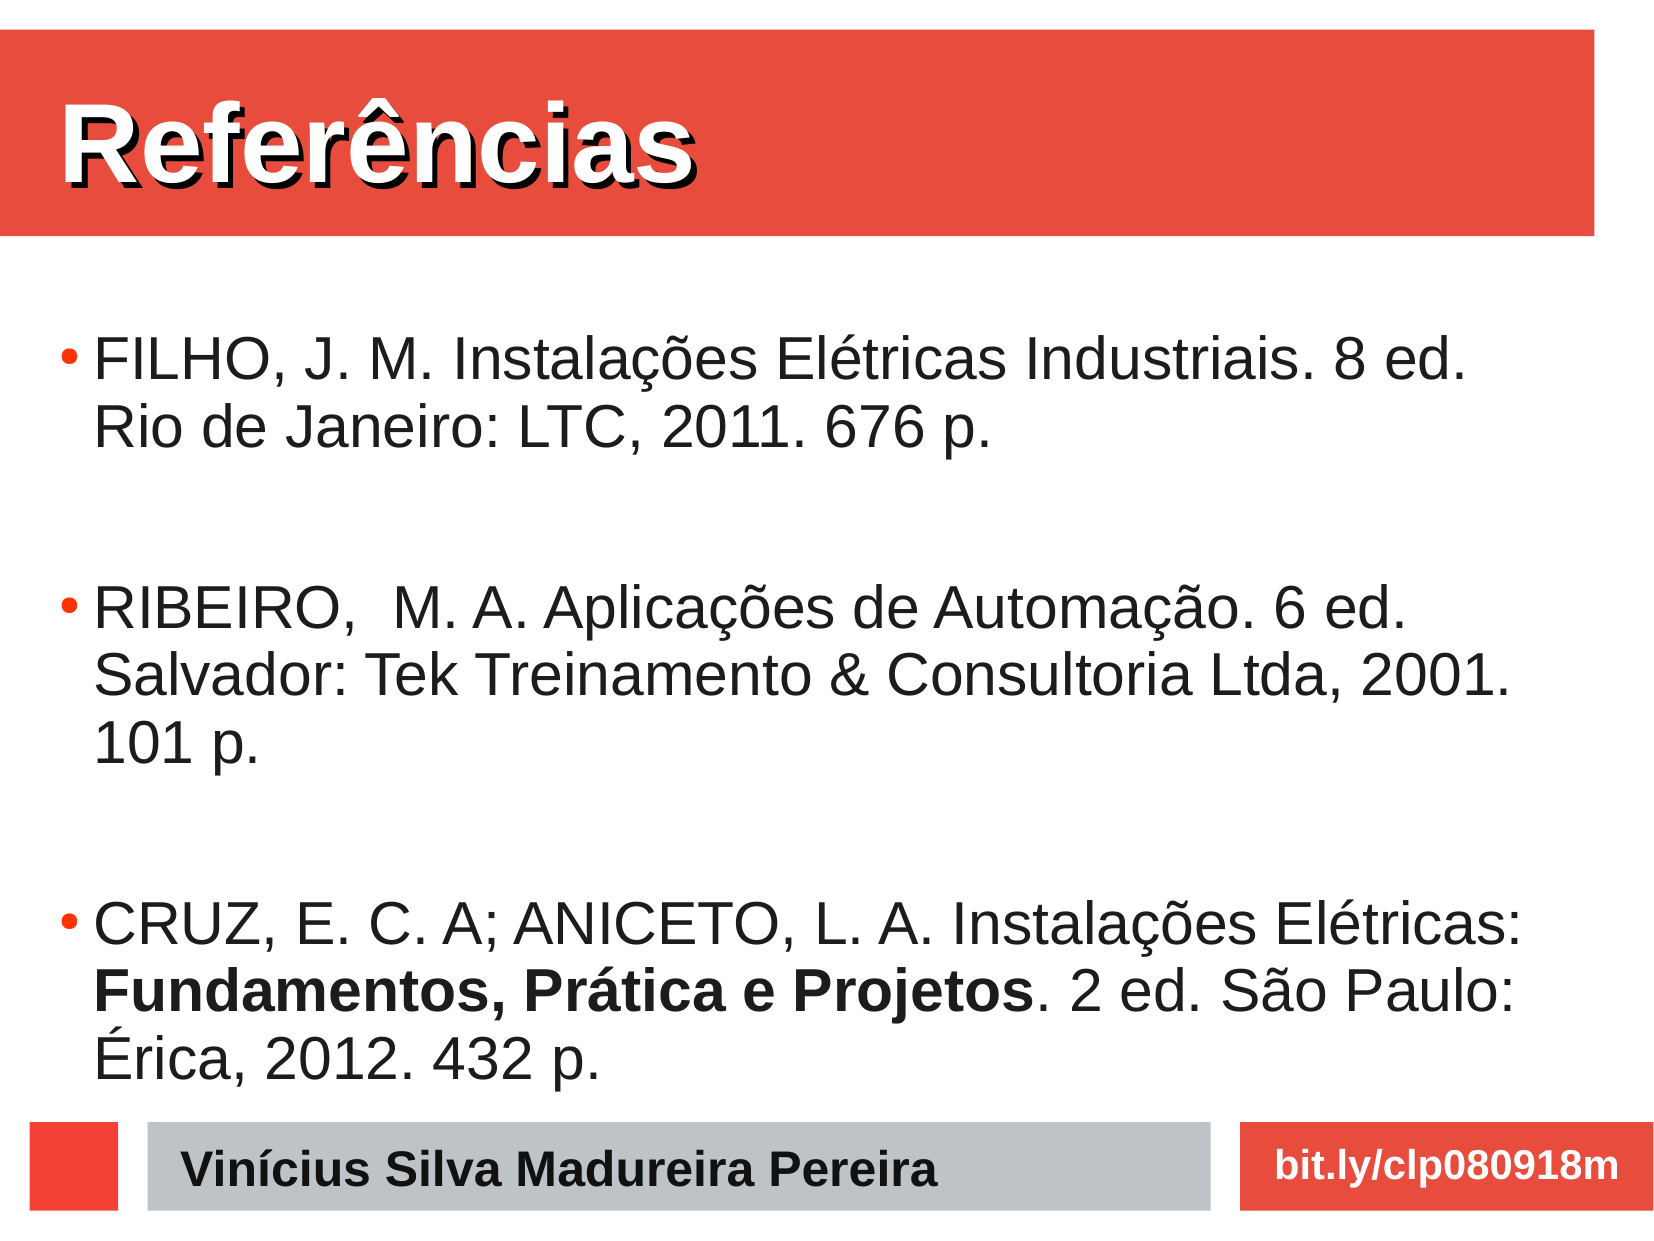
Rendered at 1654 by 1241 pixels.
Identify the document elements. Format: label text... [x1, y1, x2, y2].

title Referências [59, 59, 1595, 207]
text_box Vinícius Silva Madureira Pereira [165, 1133, 1170, 1205]
text_box bit.ly/clp080918m [1228, 1133, 1654, 1205]
list FILHO, J. M. Instalações Elétricas Industriais. 8 ed. Rio de Janeiro: LTC, 2011. 676 p. RIBEIRO, M. A. Aplicações de Automação. 6 ed. Salvador: Tek Treinamento & Consultoria Ltda, 2001. 101 p. CRUZ, E. C. A; ANICETO, L. A. Instalações Elétricas: Fundamentos, Prática e Projetos. 2 ed. São Paulo: Érica, 2012. 432 p. [59, 324, 1565, 1093]
